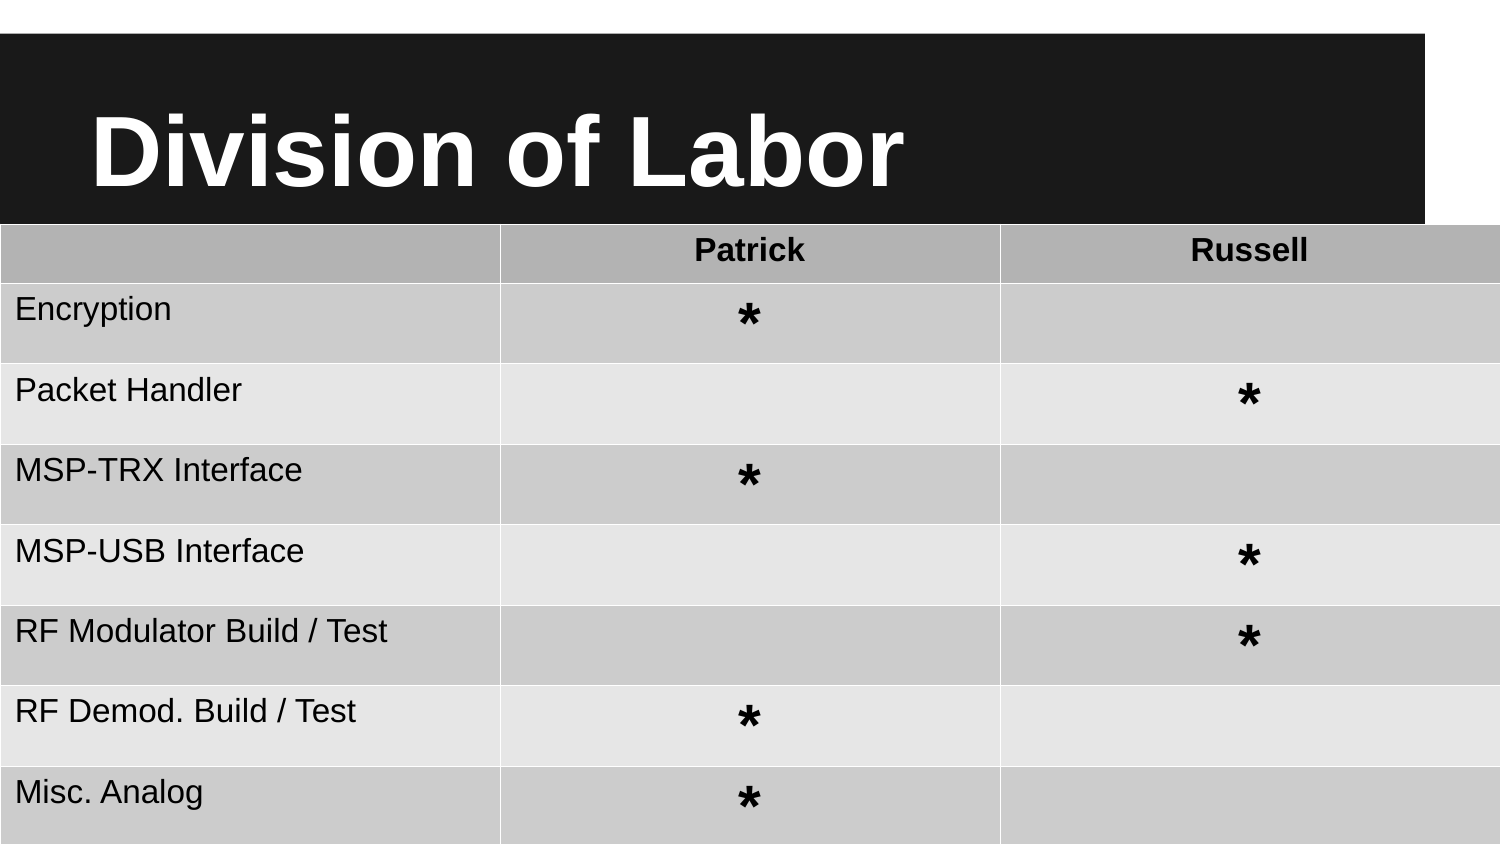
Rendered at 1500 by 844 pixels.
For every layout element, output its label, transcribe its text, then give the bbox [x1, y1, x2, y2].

table_cell * [501, 284, 1000, 363]
table_cell Encryption [1, 284, 500, 363]
table_cell RF Demod. Build / Test [1, 686, 500, 766]
table_cell MSP-USB Interface [1, 525, 500, 605]
table_cell [501, 525, 1000, 605]
table_cell * [1001, 606, 1500, 685]
table_header [1, 225, 500, 283]
table_cell * [501, 767, 1000, 844]
table_header Patrick [501, 225, 1000, 283]
table_cell [1001, 686, 1500, 766]
table_cell Packet Handler [1, 364, 500, 444]
table_cell * [501, 445, 1000, 524]
table_cell * [501, 686, 1000, 766]
table_cell [1001, 284, 1500, 363]
table_cell [1001, 445, 1500, 524]
table_header Russell [1001, 225, 1500, 283]
table_cell MSP-TRX Interface [1, 445, 500, 524]
title Division of Labor [75, 33, 1425, 221]
table_cell * [1001, 364, 1500, 444]
table_cell [501, 364, 1000, 444]
table_cell * [1001, 525, 1500, 605]
table_cell [501, 606, 1000, 685]
table_cell [1001, 767, 1500, 844]
table_cell RF Modulator Build / Test [1, 606, 500, 685]
table_cell Misc. Analog [1, 767, 500, 844]
